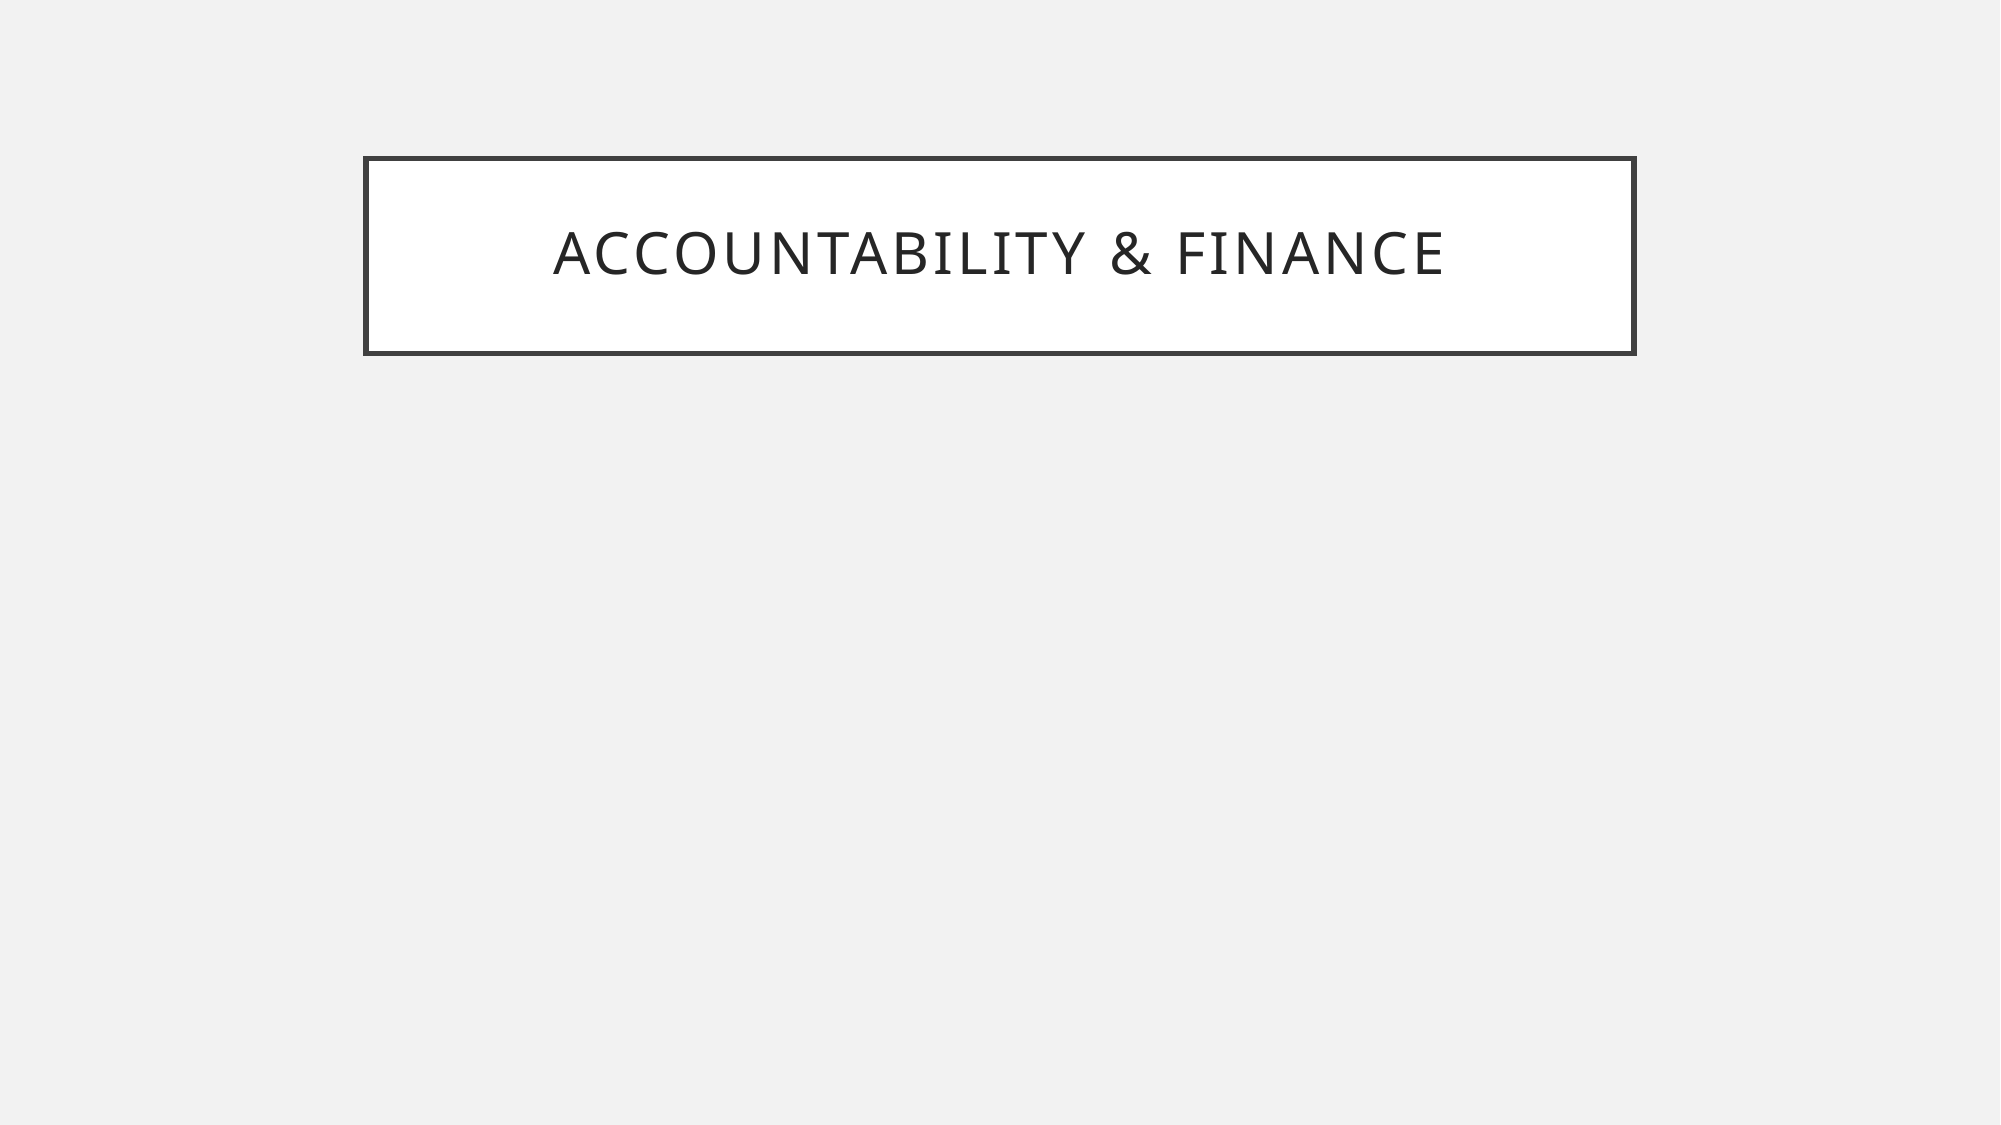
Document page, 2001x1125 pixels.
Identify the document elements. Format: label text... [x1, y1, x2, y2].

title Accountability & finance [366, 158, 1634, 354]
